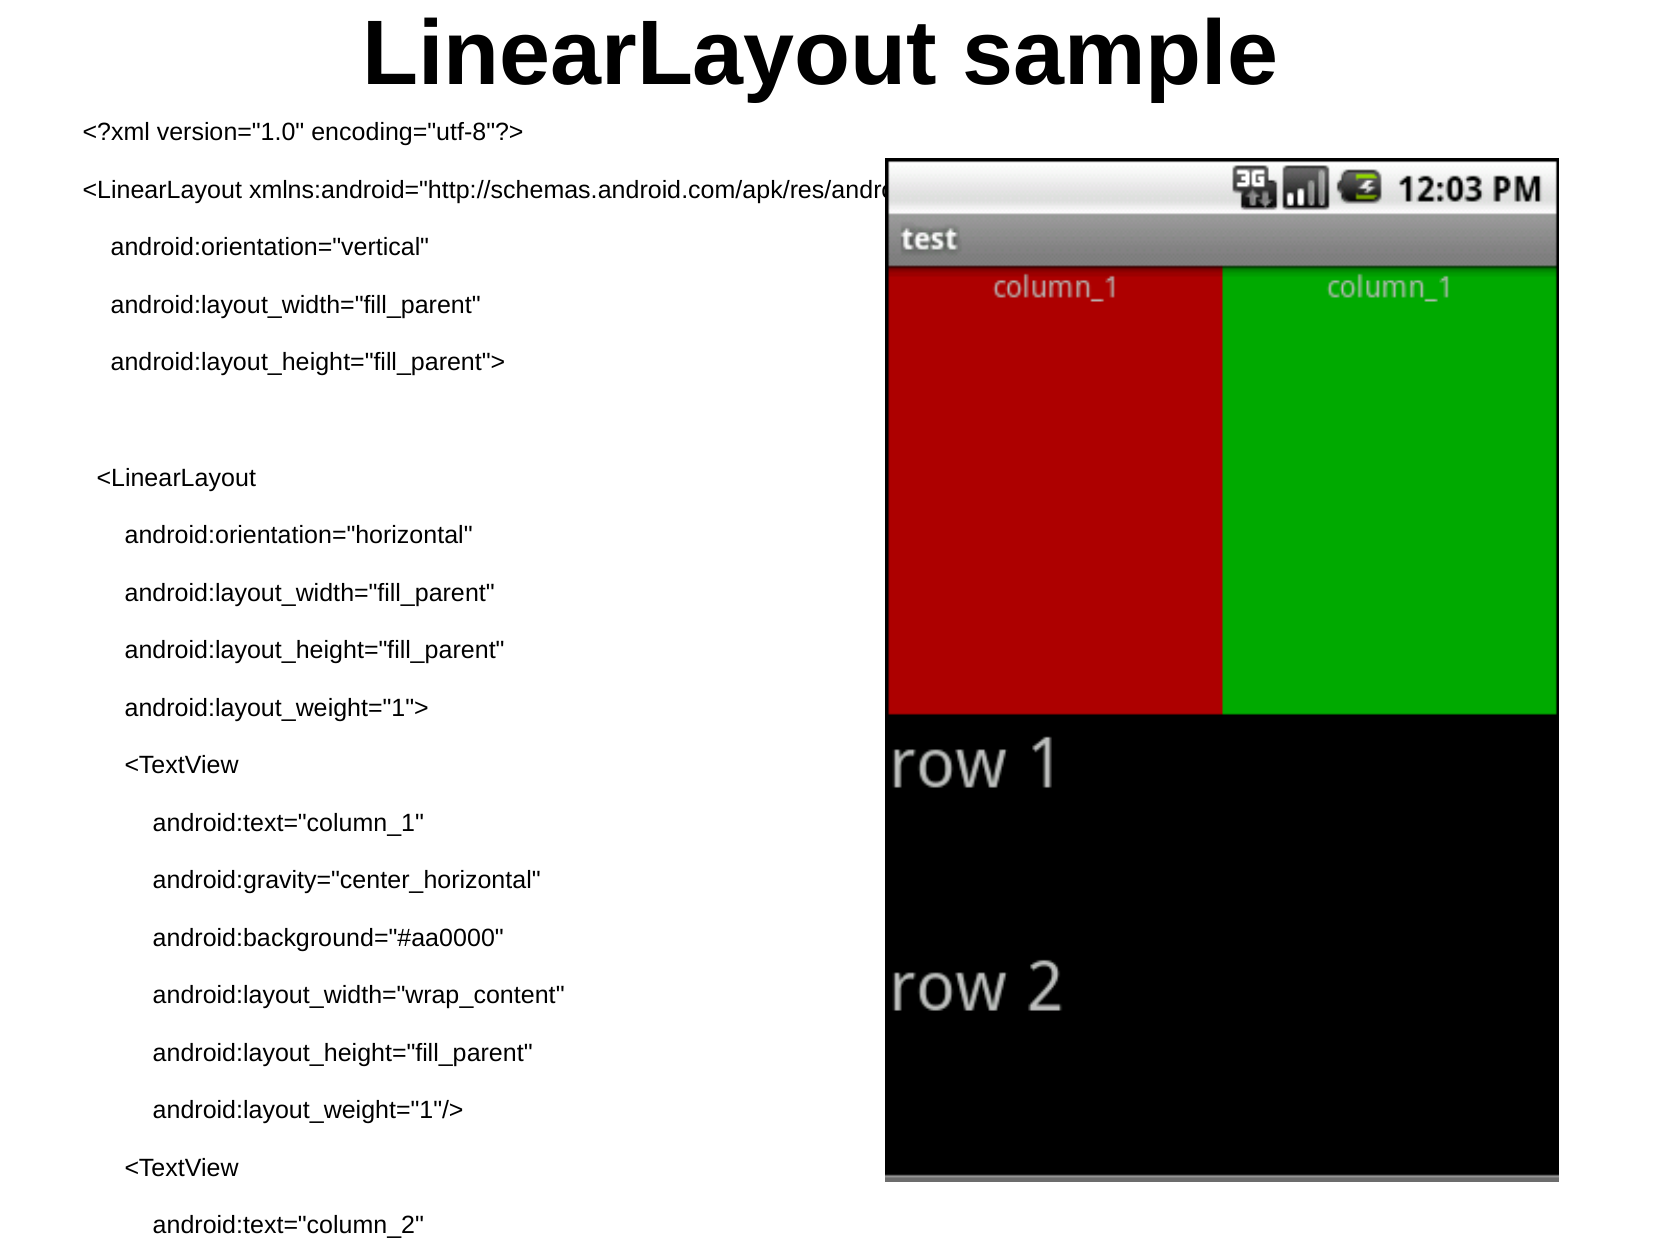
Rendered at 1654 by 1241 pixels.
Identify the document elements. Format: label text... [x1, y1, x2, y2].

picture [885, 158, 1559, 1182]
list <?xml version="1.0" encoding="utf-8"?> <LinearLayout xmlns:android="http://schemas.android.com/apk/res/android" android:orientation="vertical" android:layout_width="fill_parent" android:layout_height="fill_parent"> <LinearLayout android:orientation="horizontal" android:layout_width="fill_parent" android:layout_height="fill_parent" android:layout_weight="1"> <TextView android:text="column_1" android:gravity="center_horizontal" android:background="#aa0000" android:layout_width="wrap_content" android:layout_height="fill_parent" android:layout_weight="1"/> <TextView android:text="column_2" android:gravity="center_horizontal" android:background="#00aa00" android:layout_width="wrap_content" android:layout_height="fill_parent" android:layout_weight="1"/> </LinearLayout> <LinearLayout android:orientation="vertical" android:layout_width="fill_parent" android:layout_height="fill_parent" android:layout_weight="1"> <TextView android:text="row 1" android:textSize="15pt" android:layout_width="fill_parent" android:layout_height="wrap_content" android:layout_weight="1"/> <TextView android:text="row 2" android:textSize="15pt" android:layout_width="fill_parent" android:layout_height="wrap_content" android:layout_weight="1"/> </LinearLayout> </LinearLayout> [82, 118, 1571, 1241]
title LinearLayout sample [76, 0, 1565, 207]
